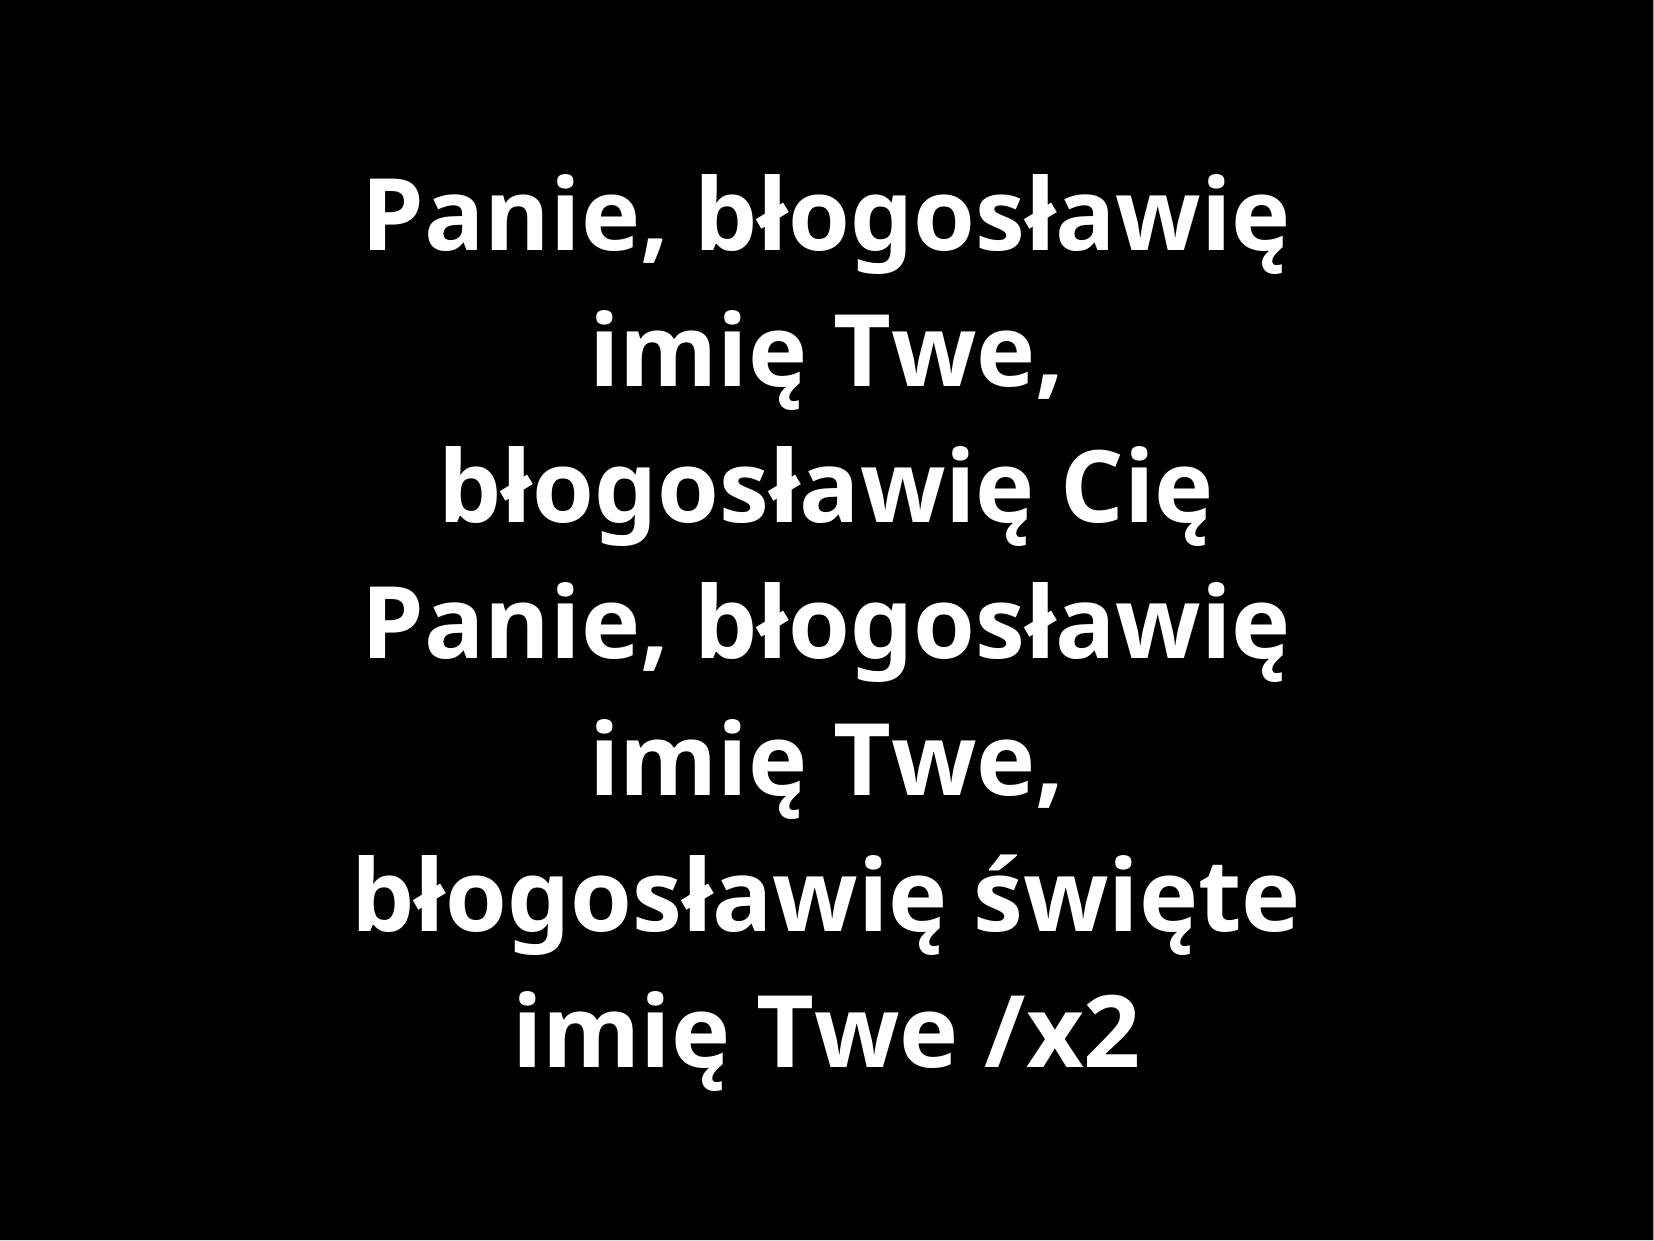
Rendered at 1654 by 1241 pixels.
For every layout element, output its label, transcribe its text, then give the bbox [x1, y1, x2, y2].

title Panie, błogosławię imię Twe, błogosławię Cię Panie, błogosławię imię Twe, błogosławię święte imię Twe /x2 [0, 0, 1654, 1241]
